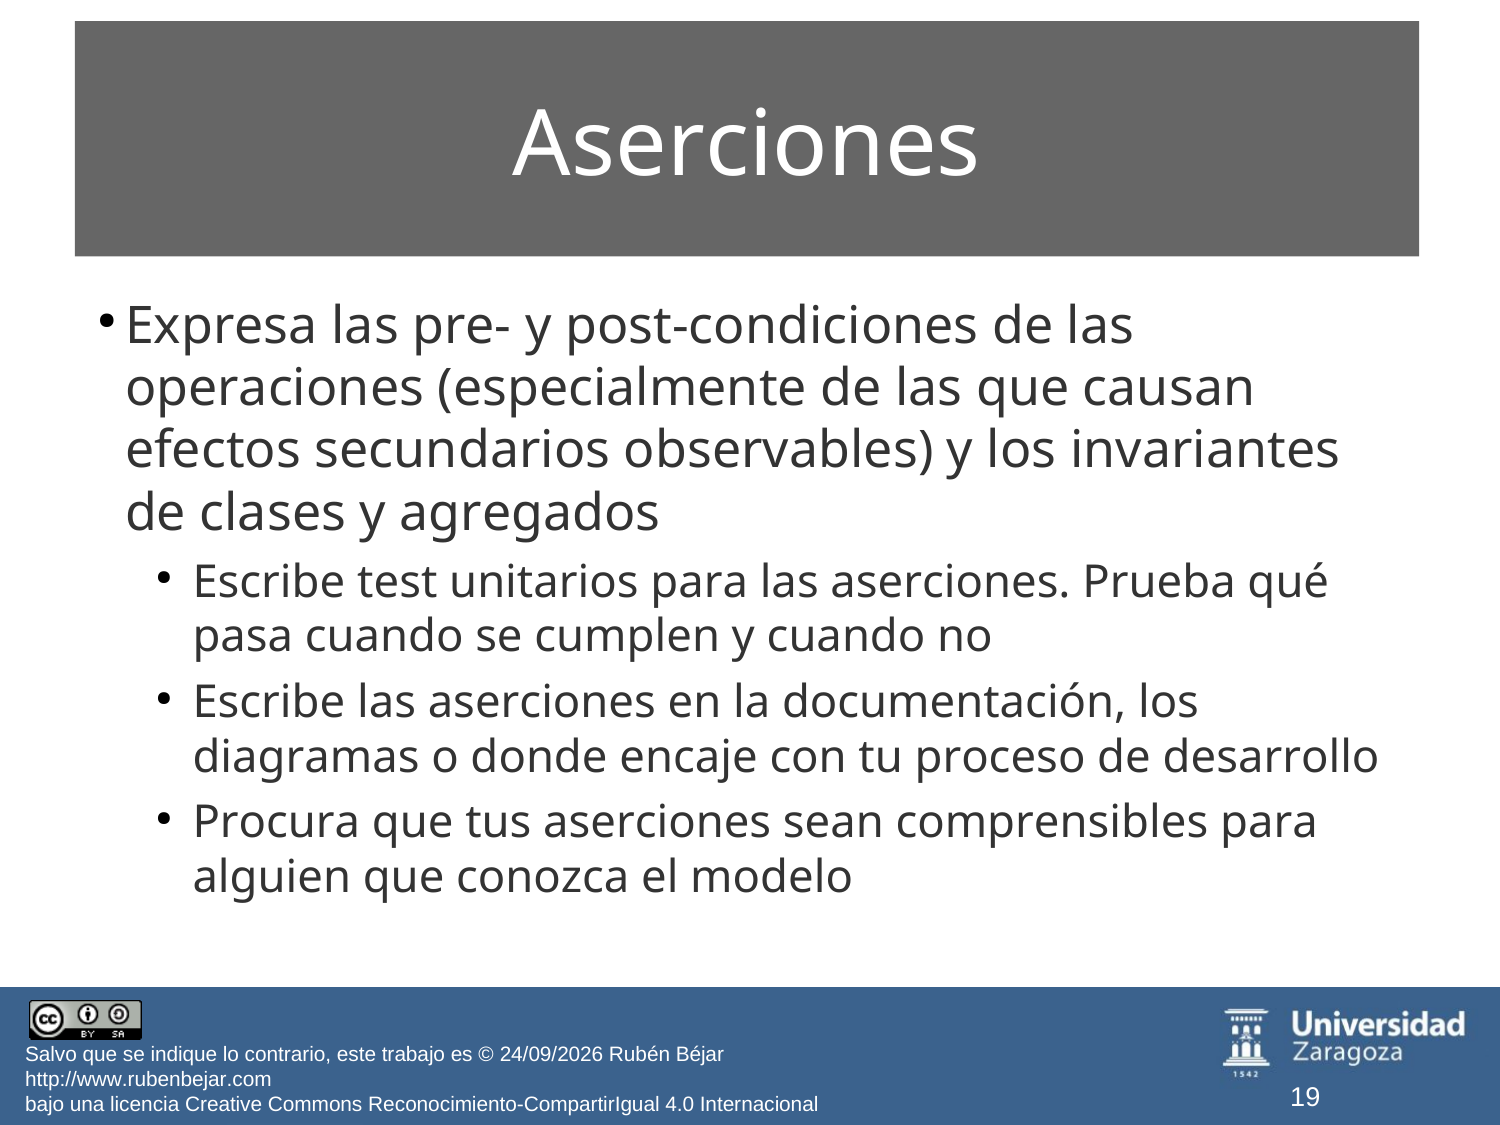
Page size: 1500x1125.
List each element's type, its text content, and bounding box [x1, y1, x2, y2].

picture [0, 987, 1500, 1125]
list Expresa las pre- y post-condiciones de las operaciones (especialmente de las que causan efectos secundarios observables) y los invariantes de clases y agregados Escribe test unitarios para las aserciones. Prueba qué pasa cuando se cumplen y cuando no Escribe las aserciones en la documentación, los diagramas o donde encaje con tu proceso de desarrollo Procura que tus aserciones sean comprensibles para alguien que conozca el modelo [82, 283, 1418, 957]
title Aserciones [74, 21, 1420, 257]
